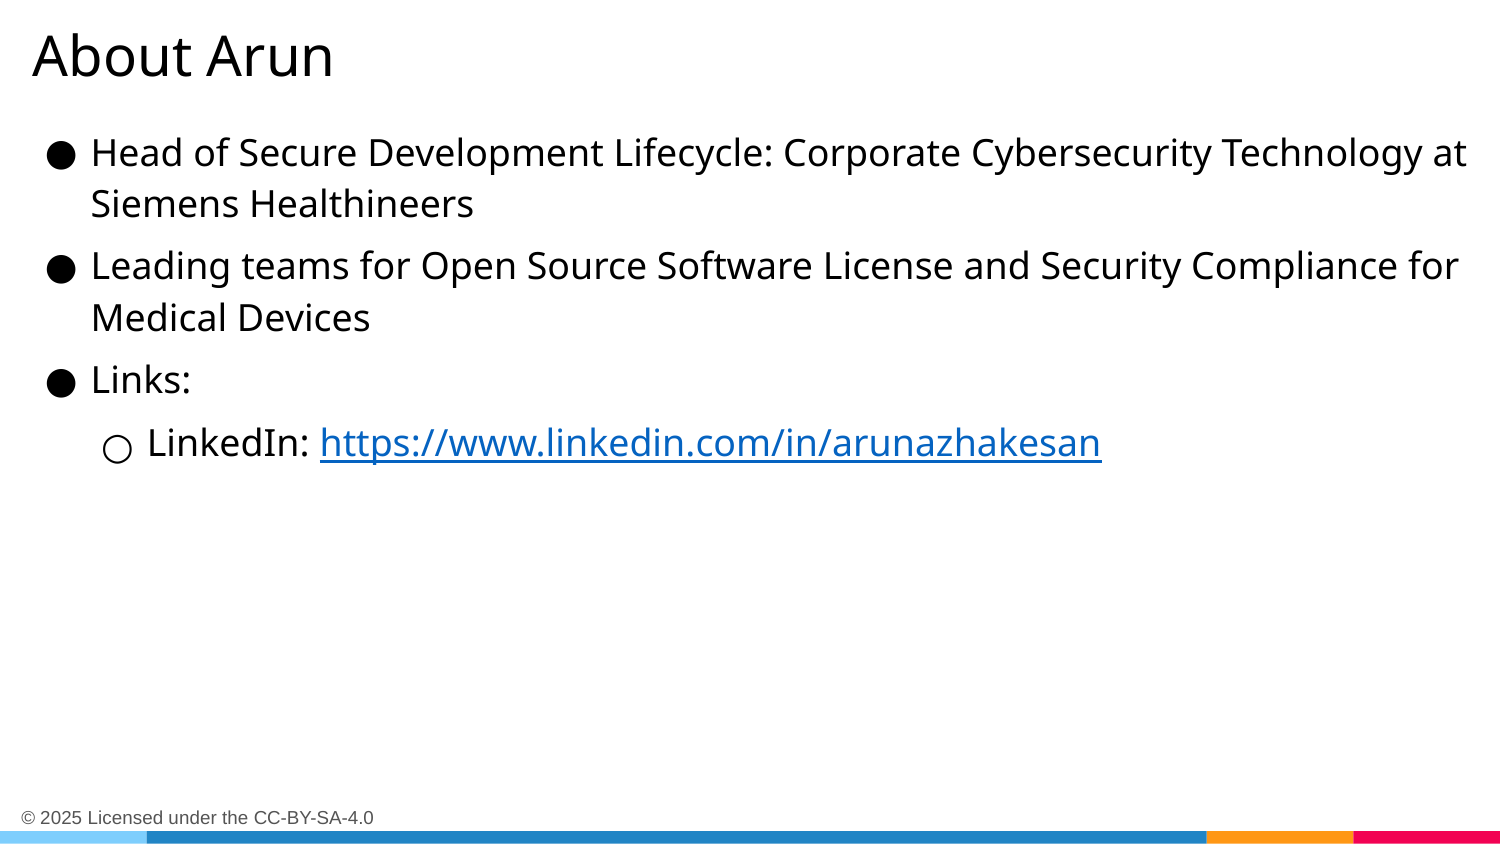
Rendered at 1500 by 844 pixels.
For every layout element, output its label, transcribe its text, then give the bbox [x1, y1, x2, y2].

list Head of Secure Development Lifecycle: Corporate Cybersecurity Technology at Siemens Healthineers Leading teams for Open Source Software License and Security Compliance for Medical Devices Links: LinkedIn: https://www.linkedin.com/in/arunazhakesan [23, 110, 1487, 803]
title About Arun [21, 15, 1354, 100]
